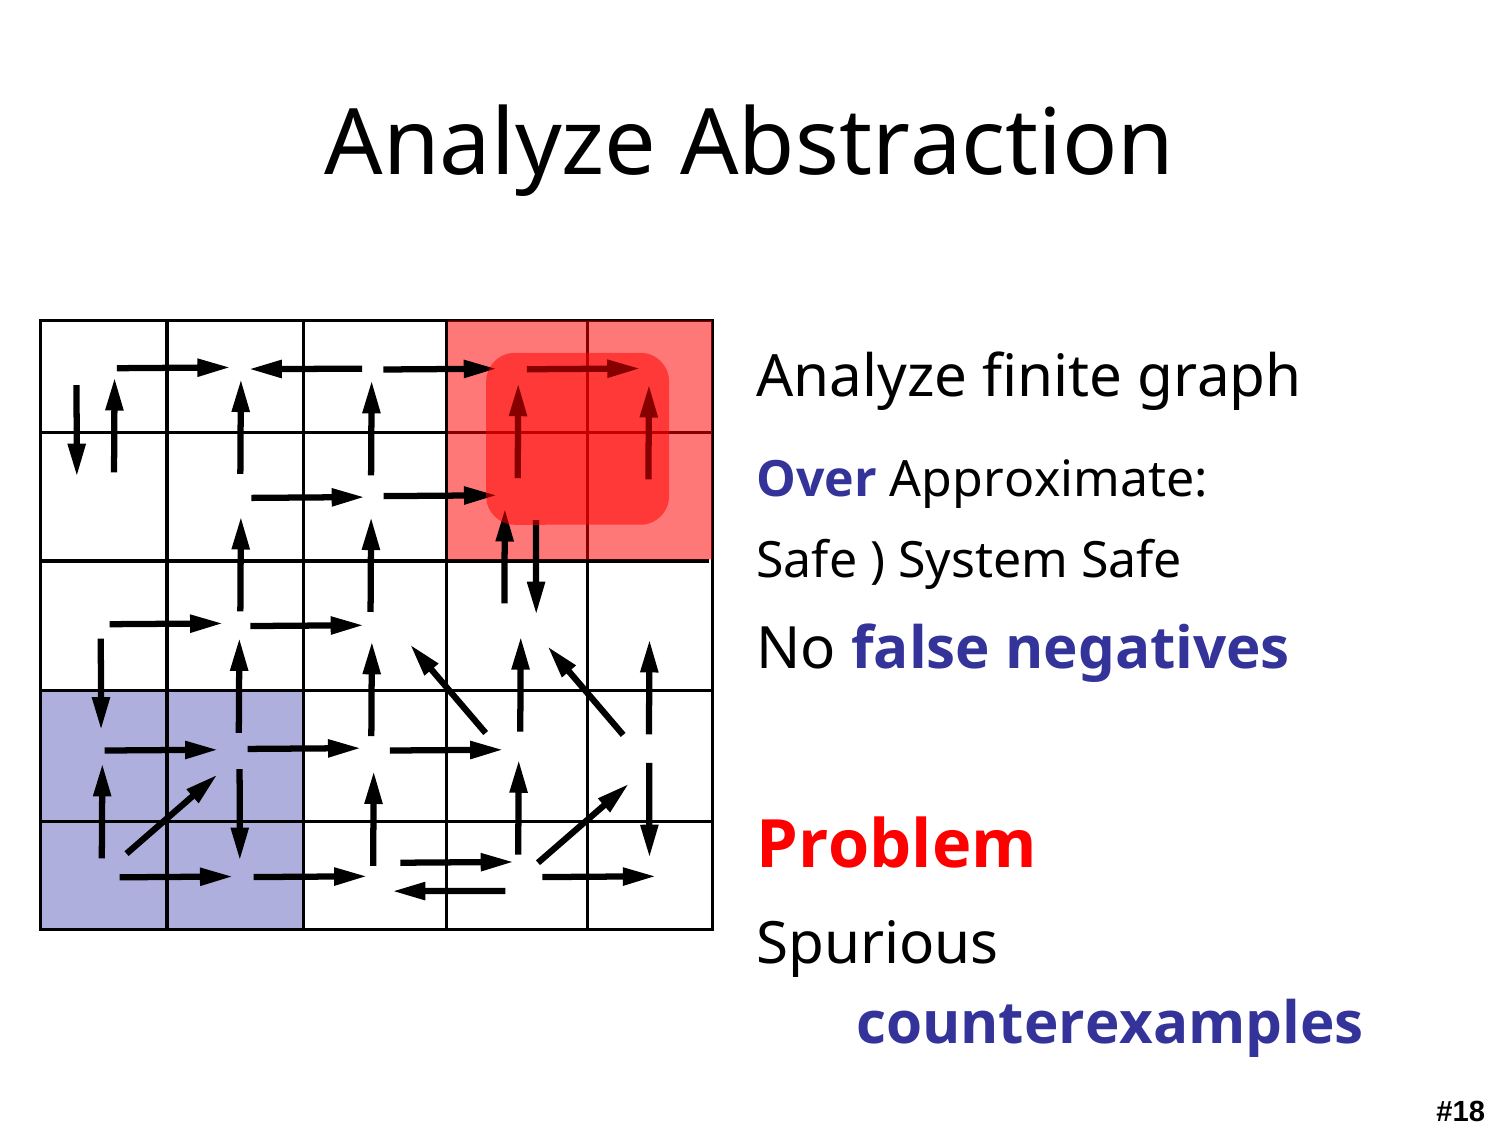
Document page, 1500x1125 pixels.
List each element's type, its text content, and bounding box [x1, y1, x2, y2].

text_box [42, 823, 165, 928]
text_box [169, 692, 302, 820]
text_box [169, 823, 302, 928]
title Analyze Abstraction [24, 45, 1476, 233]
text_box Analyze finite graph Over Approximate: Safe ) System Safe No false negatives Problem Spurious counterexamples [741, 326, 1482, 884]
text_box [447, 320, 712, 560]
text_box [42, 692, 165, 820]
